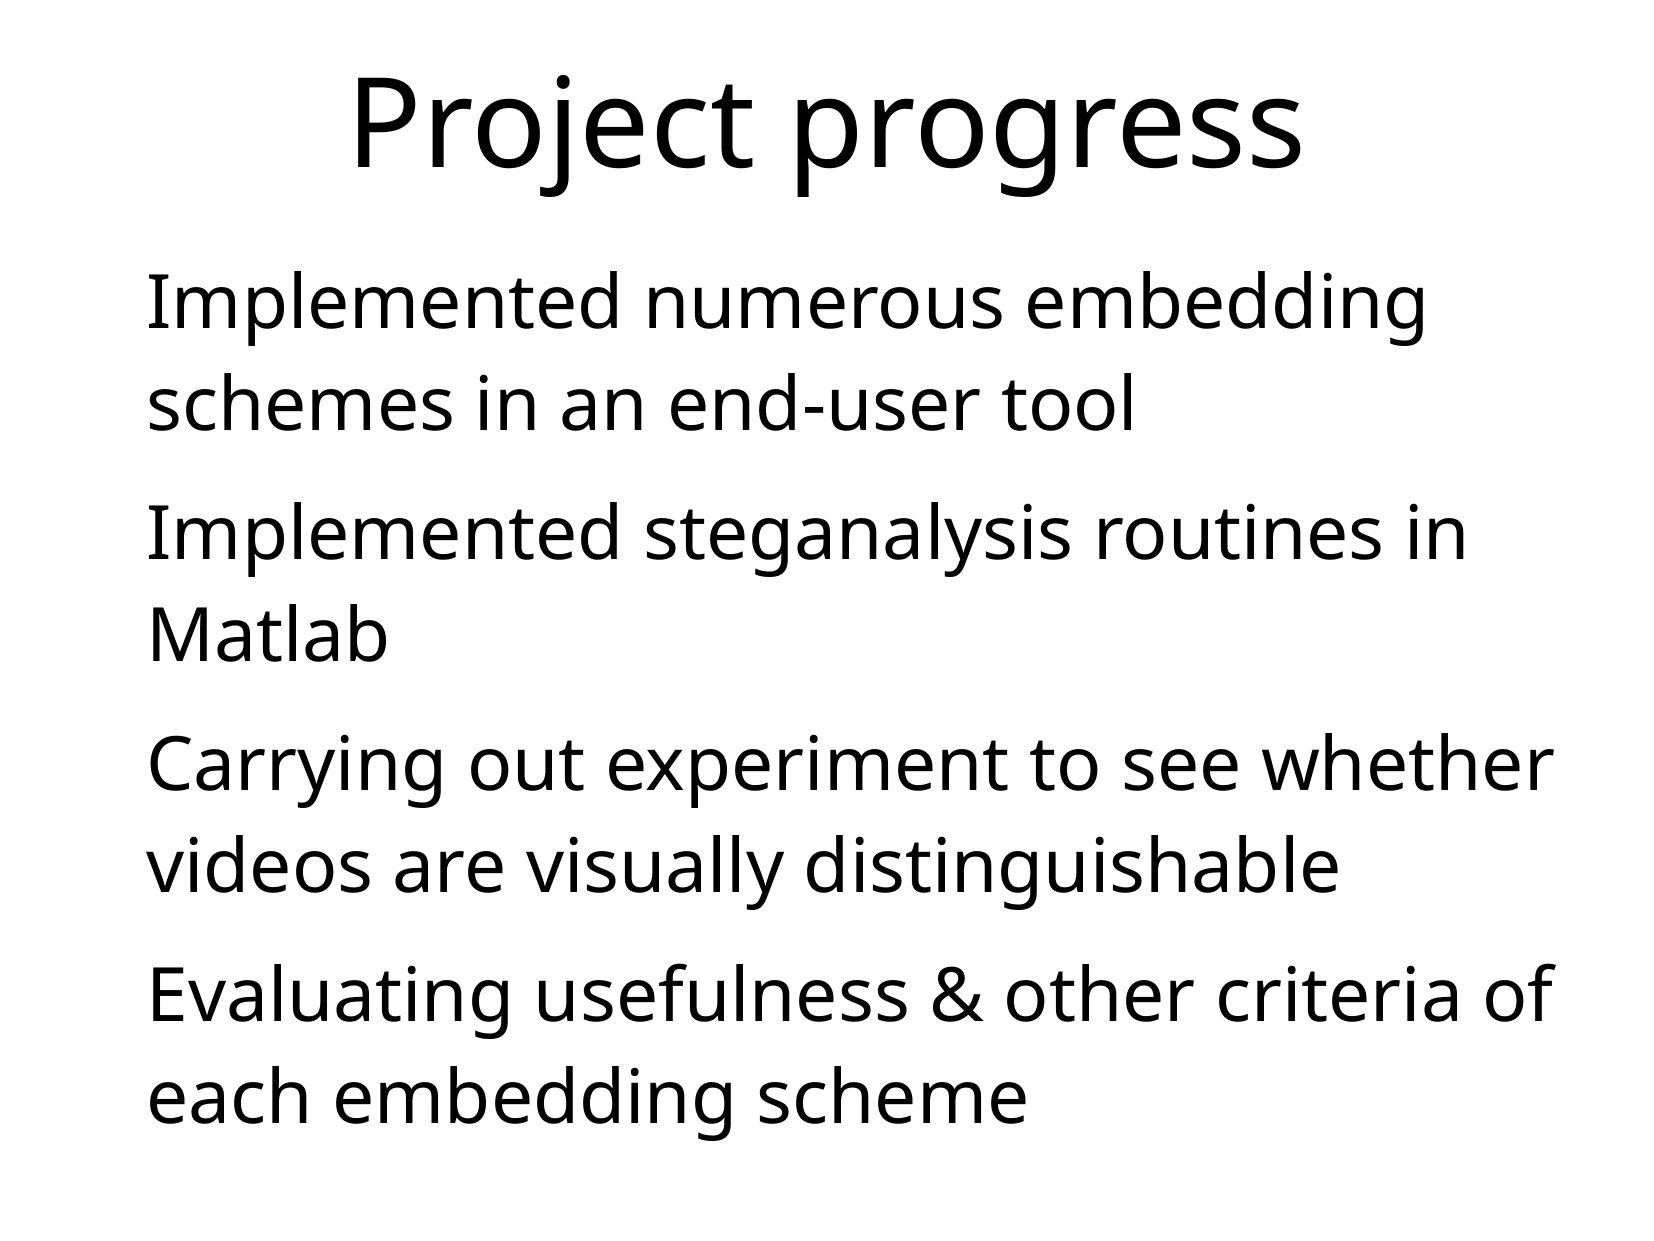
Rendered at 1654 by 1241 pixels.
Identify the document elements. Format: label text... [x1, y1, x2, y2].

list Implemented numerous embedding schemes in an end-user tool Implemented steganalysis routines in Matlab Carrying out experiment to see whether videos are visually distinguishable Evaluating usefulness & other criteria of each embedding scheme [82, 248, 1571, 1158]
title Project progress [82, 48, 1571, 190]
